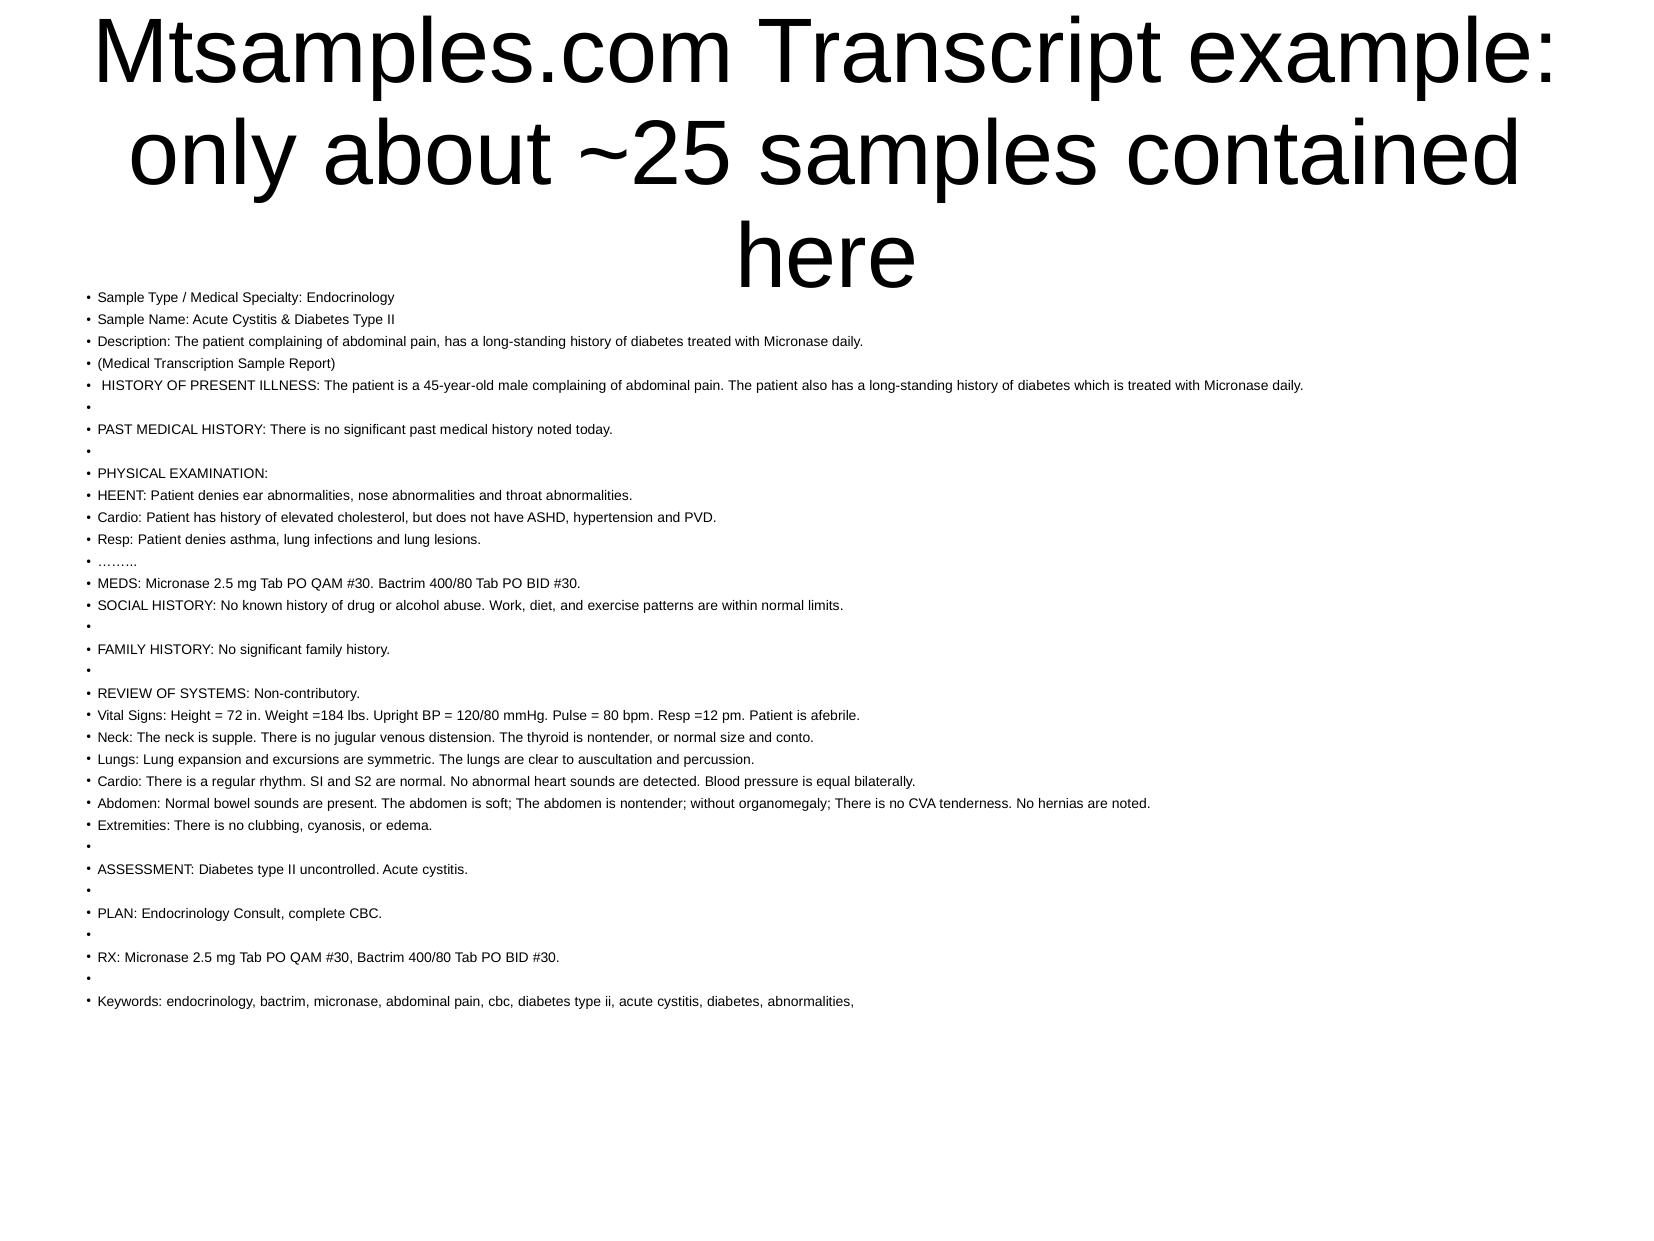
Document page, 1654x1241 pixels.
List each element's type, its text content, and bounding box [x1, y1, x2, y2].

list Sample Type / Medical Specialty: Endocrinology Sample Name: Acute Cystitis & Diabetes Type II Description: The patient complaining of abdominal pain, has a long-standing history of diabetes treated with Micronase daily. (Medical Transcription Sample Report) HISTORY OF PRESENT ILLNESS: The patient is a 45-year-old male complaining of abdominal pain. The patient also has a long-standing history of diabetes which is treated with Micronase daily. PAST MEDICAL HISTORY: There is no significant past medical history noted today. PHYSICAL EXAMINATION: HEENT: Patient denies ear abnormalities, nose abnormalities and throat abnormalities. Cardio: Patient has history of elevated cholesterol, but does not have ASHD, hypertension and PVD. Resp: Patient denies asthma, lung infections and lung lesions. ……... MEDS: Micronase 2.5 mg Tab PO QAM #30. Bactrim 400/80 Tab PO BID #30. SOCIAL HISTORY: No known history of drug or alcohol abuse. Work, diet, and exercise patterns are within normal limits. FAMILY HISTORY: No significant family history. REVIEW OF SYSTEMS: Non-contributory. Vital Signs: Height = 72 in. Weight =184 lbs. Upright BP = 120/80 mmHg. Pulse = 80 bpm. Resp =12 pm. Patient is afebrile. Neck: The neck is supple. There is no jugular venous distension. The thyroid is nontender, or normal size and conto. Lungs: Lung expansion and excursions are symmetric. The lungs are clear to auscultation and percussion. Cardio: There is a regular rhythm. SI and S2 are normal. No abnormal heart sounds are detected. Blood pressure is equal bilaterally. Abdomen: Normal bowel sounds are present. The abdomen is soft; The abdomen is nontender; without organomegaly; There is no CVA tenderness. No hernias are noted. Extremities: There is no clubbing, cyanosis, or edema. ASSESSMENT: Diabetes type II uncontrolled. Acute cystitis. PLAN: Endocrinology Consult, complete CBC. RX: Micronase 2.5 mg Tab PO QAM #30, Bactrim 400/80 Tab PO BID #30. Keywords: endocrinology, bactrim, micronase, abdominal pain, cbc, diabetes type ii, acute cystitis, diabetes, abnormalities, [82, 290, 1571, 1010]
title Mtsamples.com Transcript example: only about ~25 samples contained here [82, 0, 1571, 290]
